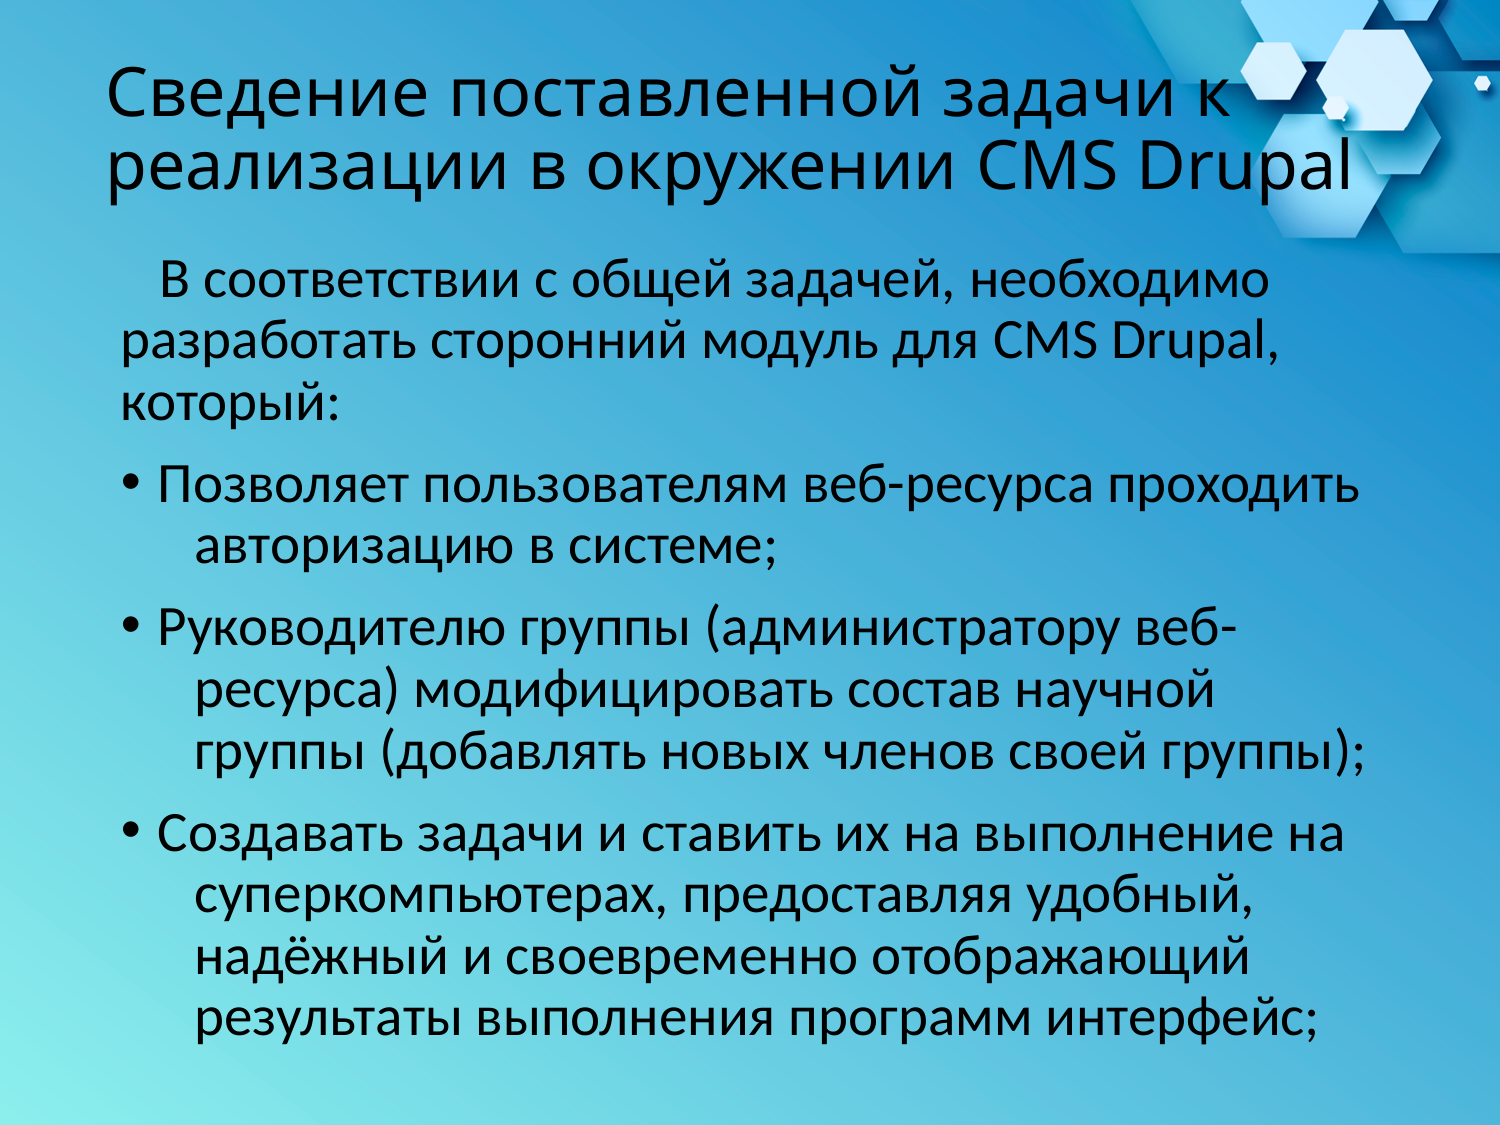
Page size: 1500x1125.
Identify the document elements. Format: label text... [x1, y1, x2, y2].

list В соответствии с общей задачей, необходимо разработать сторонний модуль для CMS Drupal, который: Позволяет пользователям веб-ресурса проходить авторизацию в системе; Руководителю группы (администратору веб-ресурса) модифицировать состав научной группы (добавлять новых членов своей группы); Создавать задачи и ставить их на выполнение на суперкомпьютерах, предоставляя удобный, надёжный и своевременно отображающий результаты выполнения программ интерфейс; [105, 240, 1397, 1101]
title Сведение поставленной задачи к реализации в окружении CMS Drupal [90, 21, 1385, 241]
